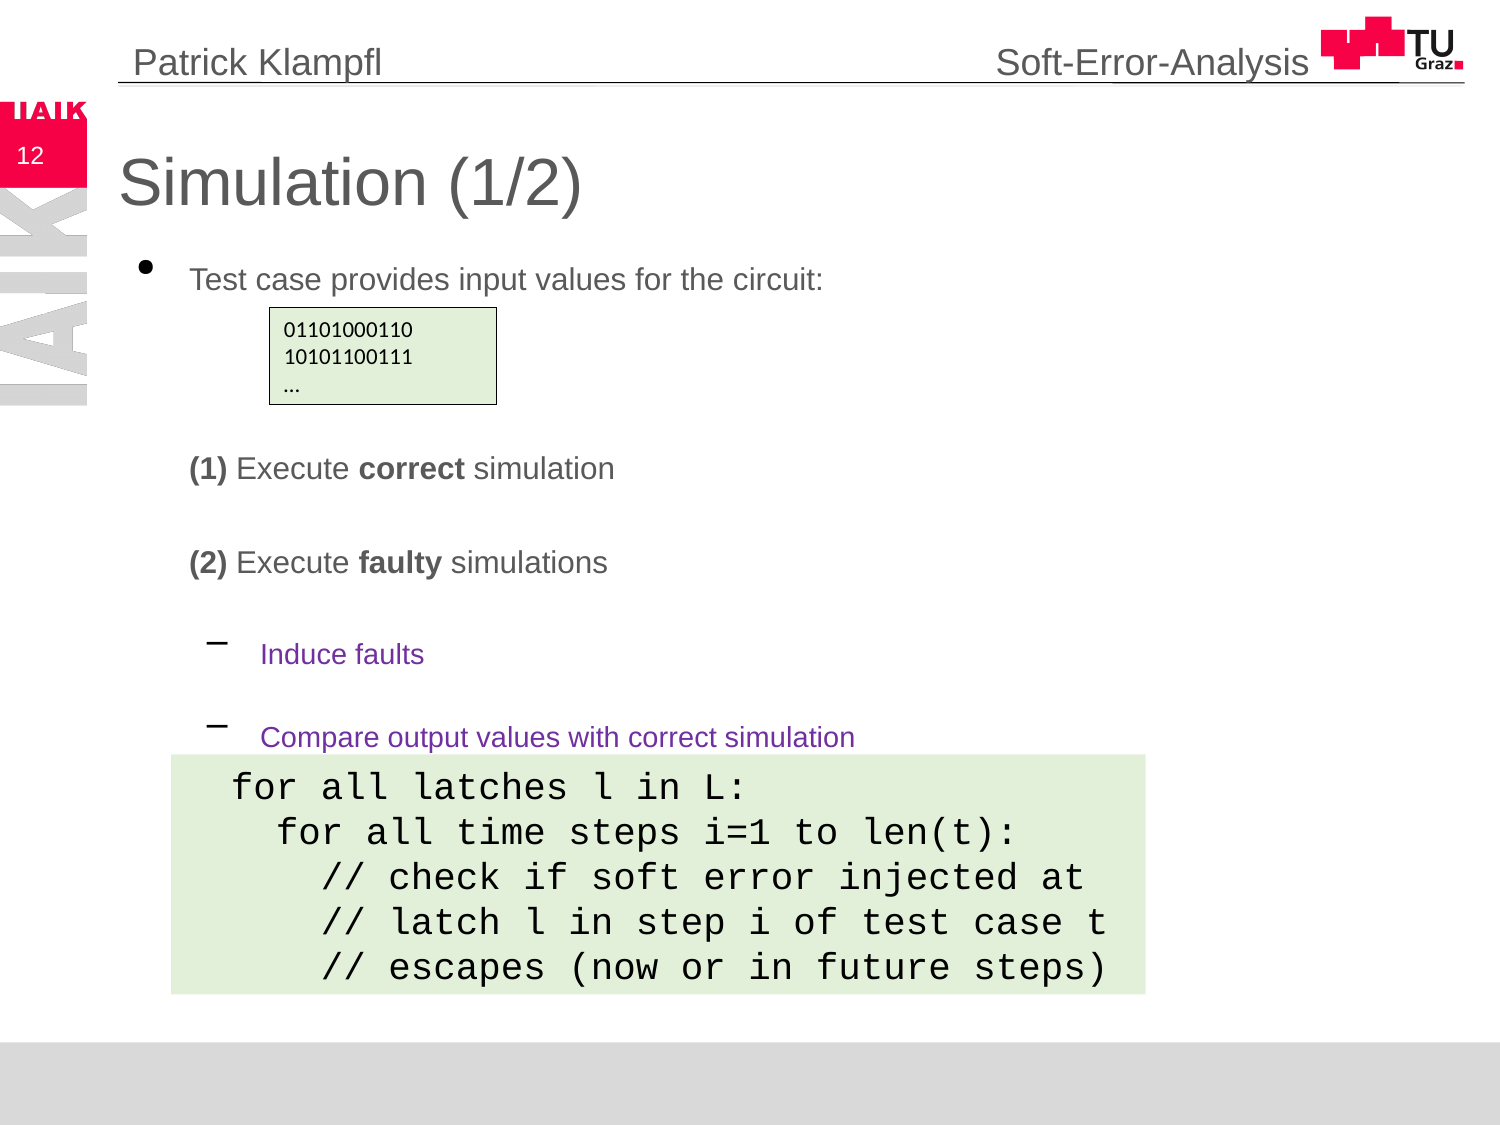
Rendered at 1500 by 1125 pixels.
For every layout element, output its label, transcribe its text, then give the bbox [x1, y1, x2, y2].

text_box for all latches l in L: for all time steps i=1 to len(t): // check if soft error injected at // latch l in step i of test case t // escapes (now or in future steps) [171, 754, 1146, 995]
picture [1318, 12, 1466, 73]
list Test case provides input values for the circuit: (1) Execute correct simulation (2) Execute faulty simulations Induce faults Compare output values with correct simulation [118, 236, 1469, 979]
title Simulation (1/2) [118, 138, 1469, 236]
picture [0, 1, 87, 406]
text_box 01101000110 10101100111 … [269, 307, 497, 405]
slide_number <number> [1, 124, 84, 185]
